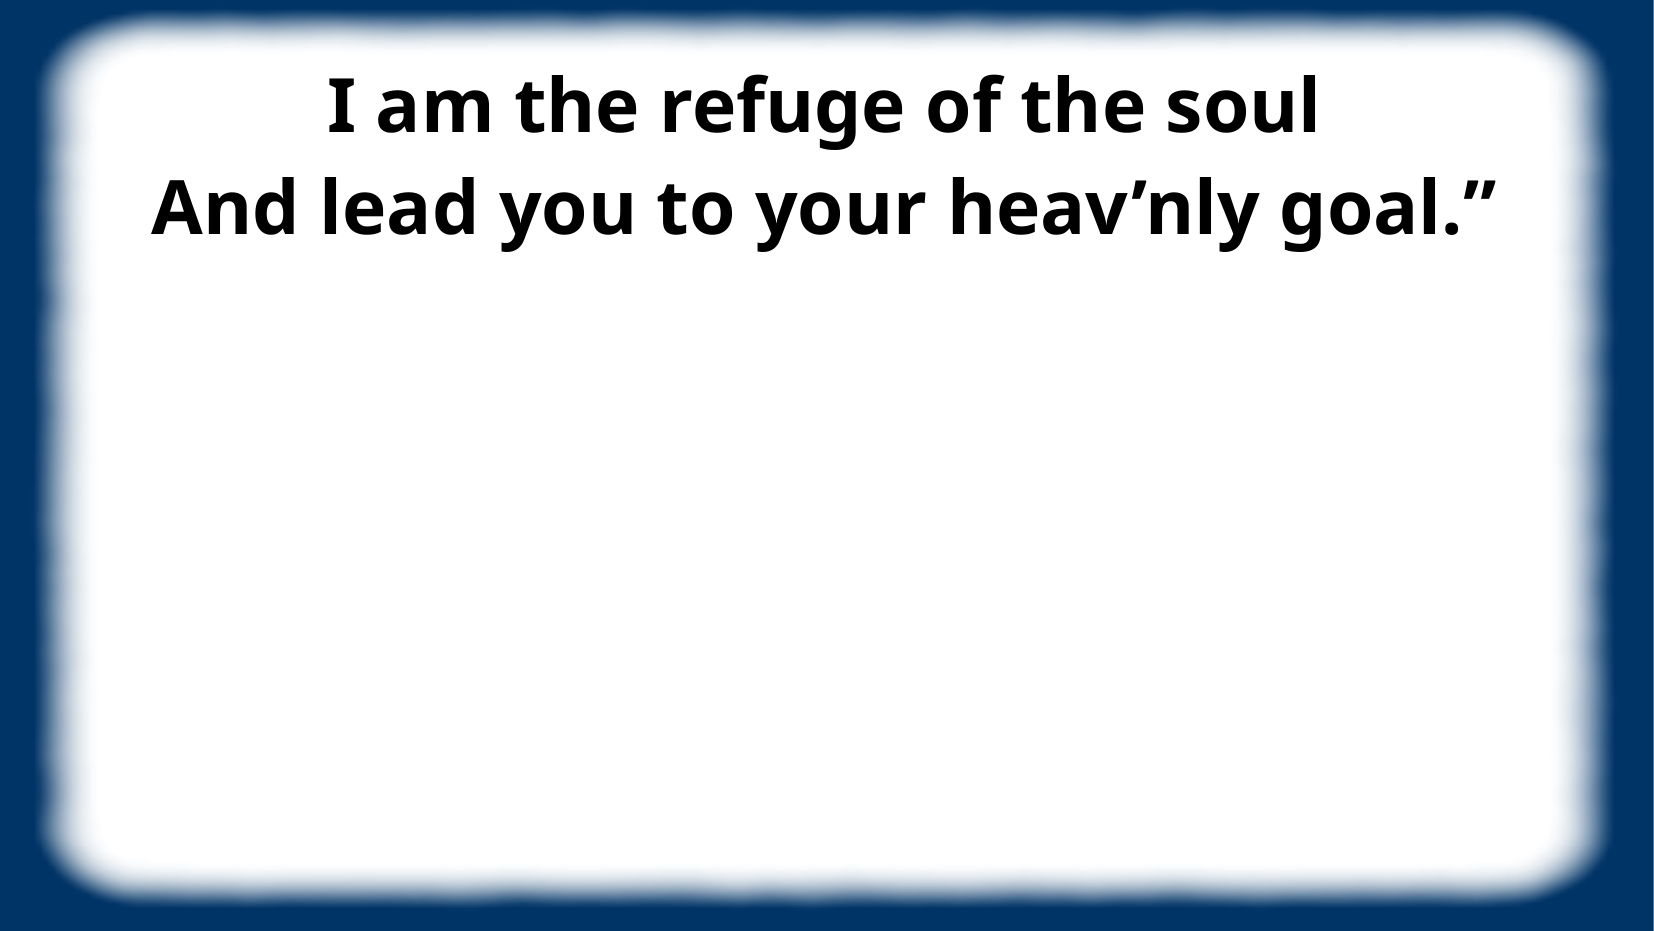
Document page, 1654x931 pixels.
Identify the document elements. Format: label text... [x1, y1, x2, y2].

text_box I am the refuge of the soul And lead you to your heav’nly goal.” [75, 45, 1576, 271]
picture [0, 0, 1654, 931]
